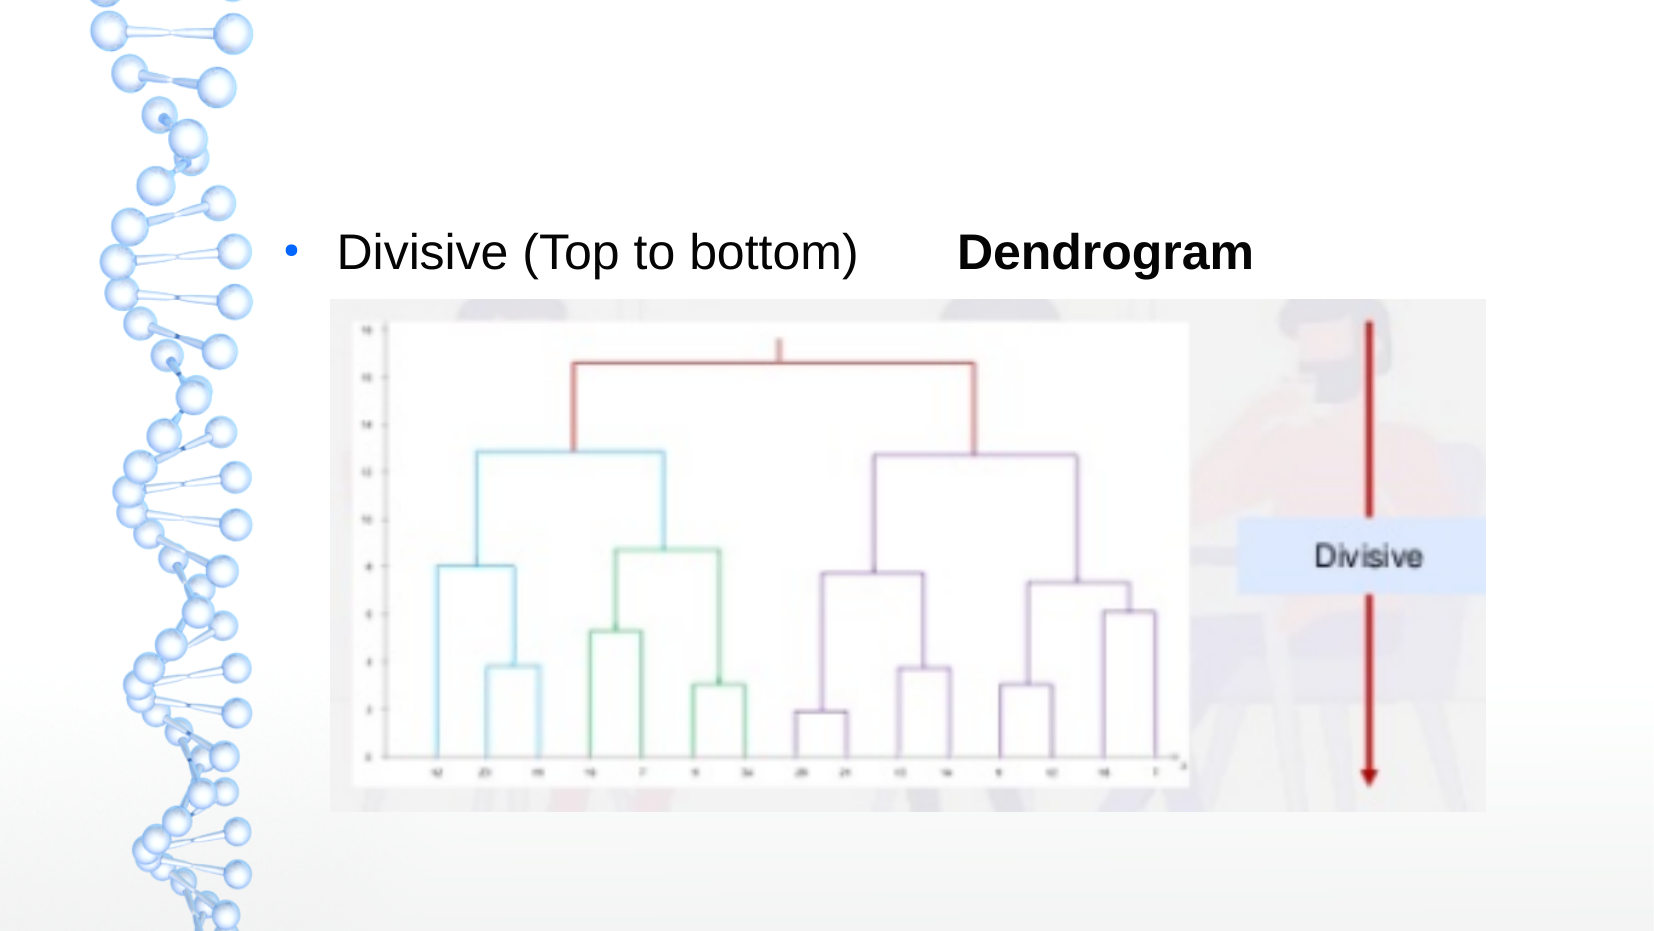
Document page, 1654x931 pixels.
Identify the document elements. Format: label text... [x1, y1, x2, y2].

picture [0, 0, 1654, 931]
list Divisive (Top to bottom) Dendrogram [265, 224, 1595, 764]
